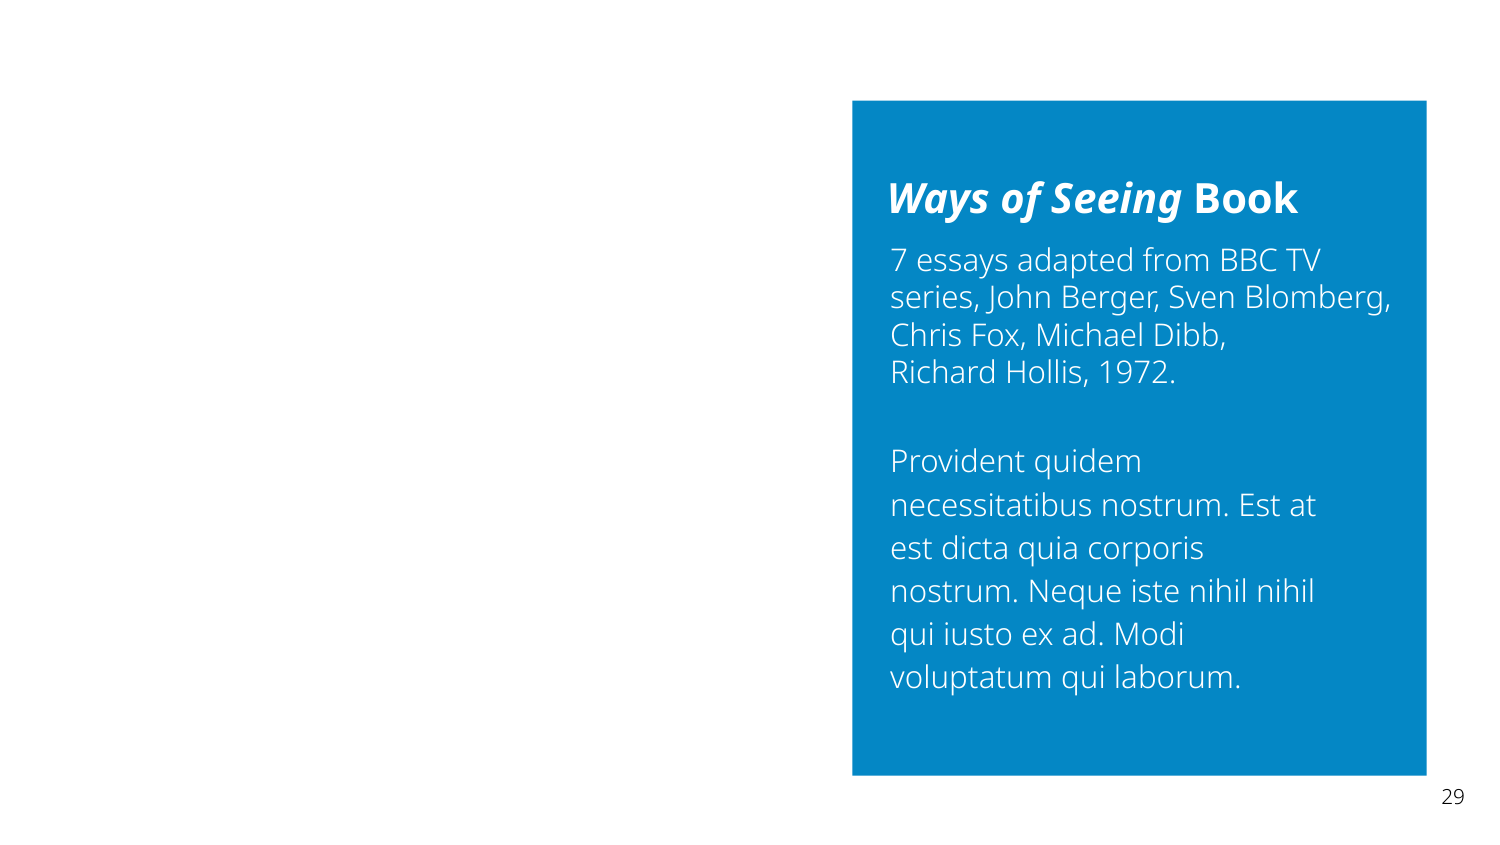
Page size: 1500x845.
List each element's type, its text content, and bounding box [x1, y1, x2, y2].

title Ways of Seeing Book [871, 168, 1439, 245]
title 7 essays adapted from BBC TV series, John Berger, Sven Blomberg, Chris Fox, Michael Dibb, Richard Hollis, 1972. [875, 245, 1427, 405]
title Provident quidem necessitatibus nostrum. Est at est dicta quia corporis nostrum. Neque iste nihil nihil qui iusto ex ad. Modi voluptatum qui laborum. [875, 421, 1344, 753]
